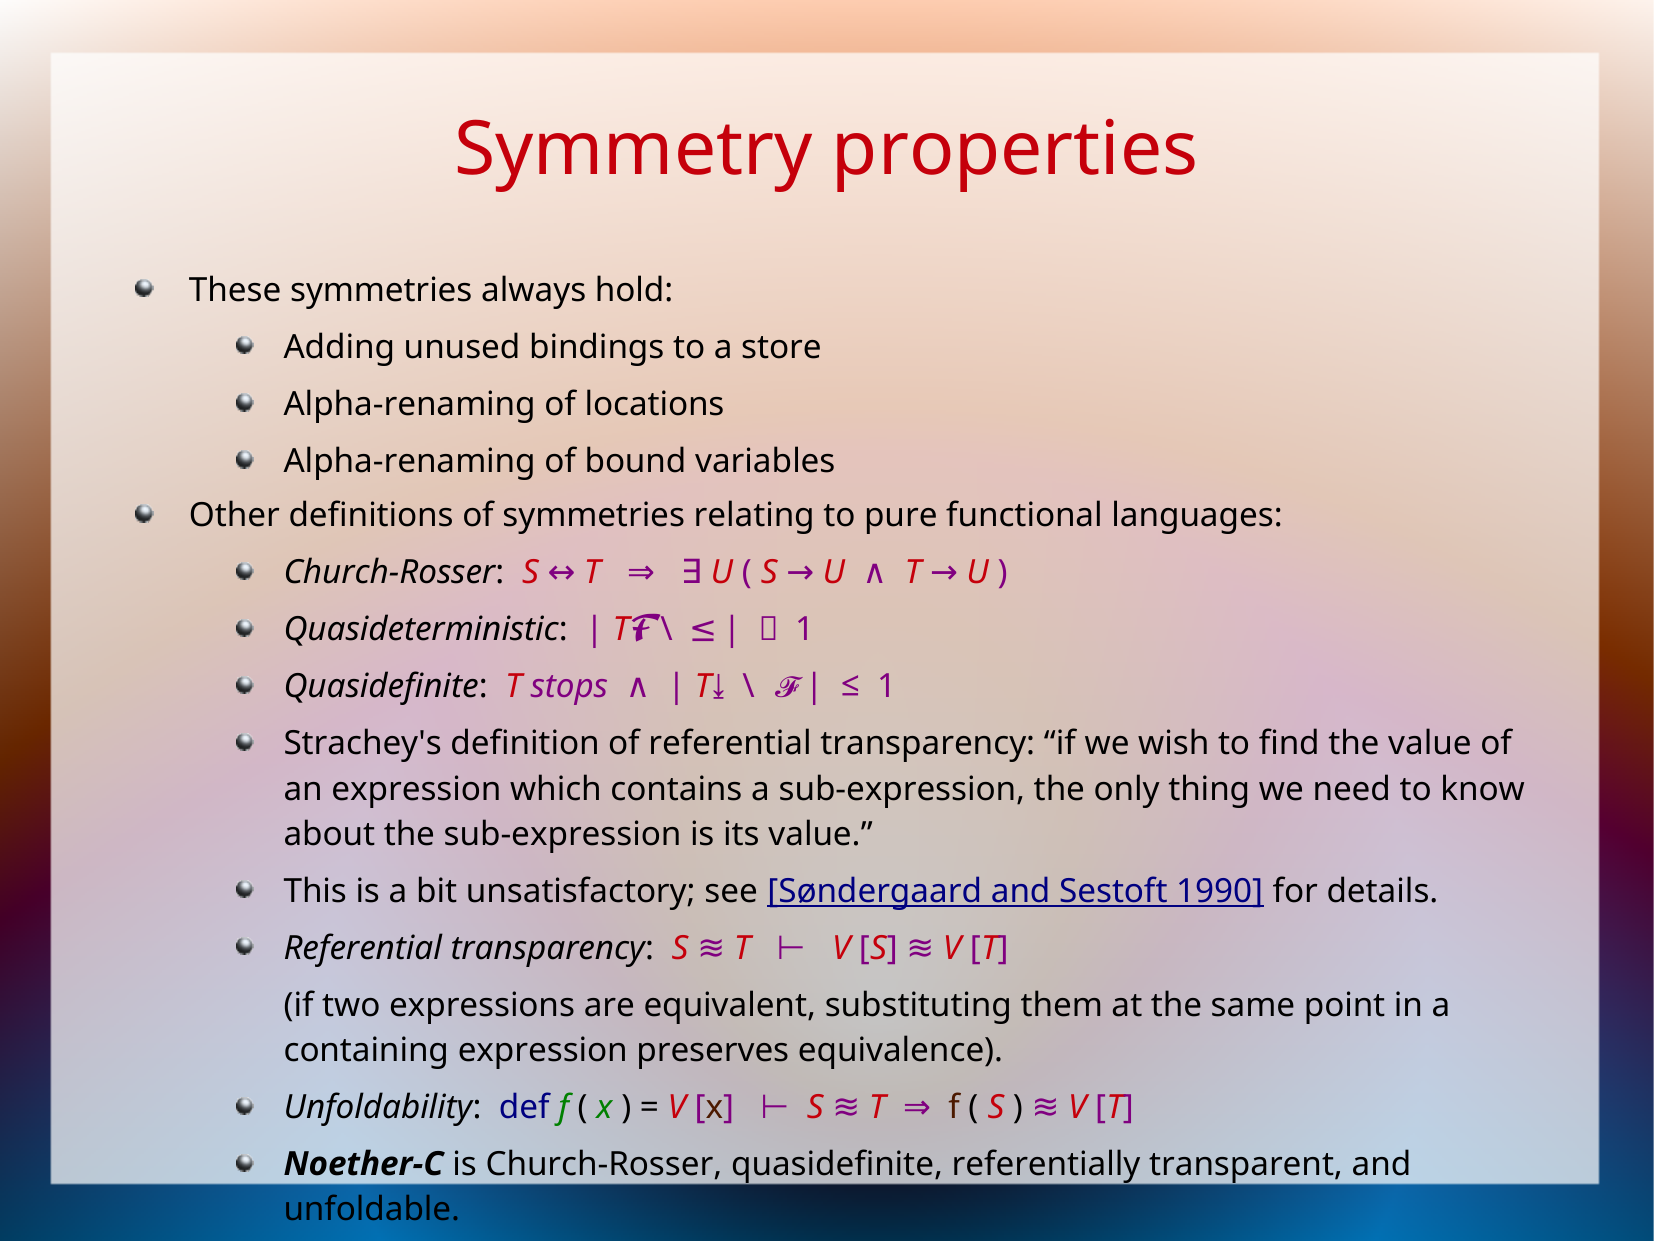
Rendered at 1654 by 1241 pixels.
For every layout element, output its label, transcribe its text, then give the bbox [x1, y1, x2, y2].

list These symmetries always hold: Adding unused bindings to a store Alpha-renaming of locations Alpha-renaming of bound variables Other definitions of symmetries relating to pure functional languages: Church-Rosser: S ↔ T ⇒ ∃ U ( S → U ∧ T → U ) Quasideterministic: | T⤓ \ 𝓕 | ≤ 1 Quasidefinite: T stops ∧ | T⤓ \ 𝓕 | ≤ 1 Strachey's definition of referential transparency: “if we wish to find the value of an expression which contains a sub-expression, the only thing we need to know about the sub-expression is its value.” This is a bit unsatisfactory; see [Søndergaard and Sestoft 1990] for details. Referential transparency: S ≋ T ⊢ V [S] ≋ V [T] (if two expressions are equivalent, substituting them at the same point in a containing expression preserves equivalence). Unfoldability: def f ( x ) = V [x] ⊢ S ≋ T ⇒ f ( S ) ≋ V [T] Noether-C is Church-Rosser, quasidefinite, referentially transparent, and unfoldable. [118, 265, 1536, 1133]
picture [0, 0, 1654, 1241]
title Symmetry properties [82, 55, 1571, 237]
